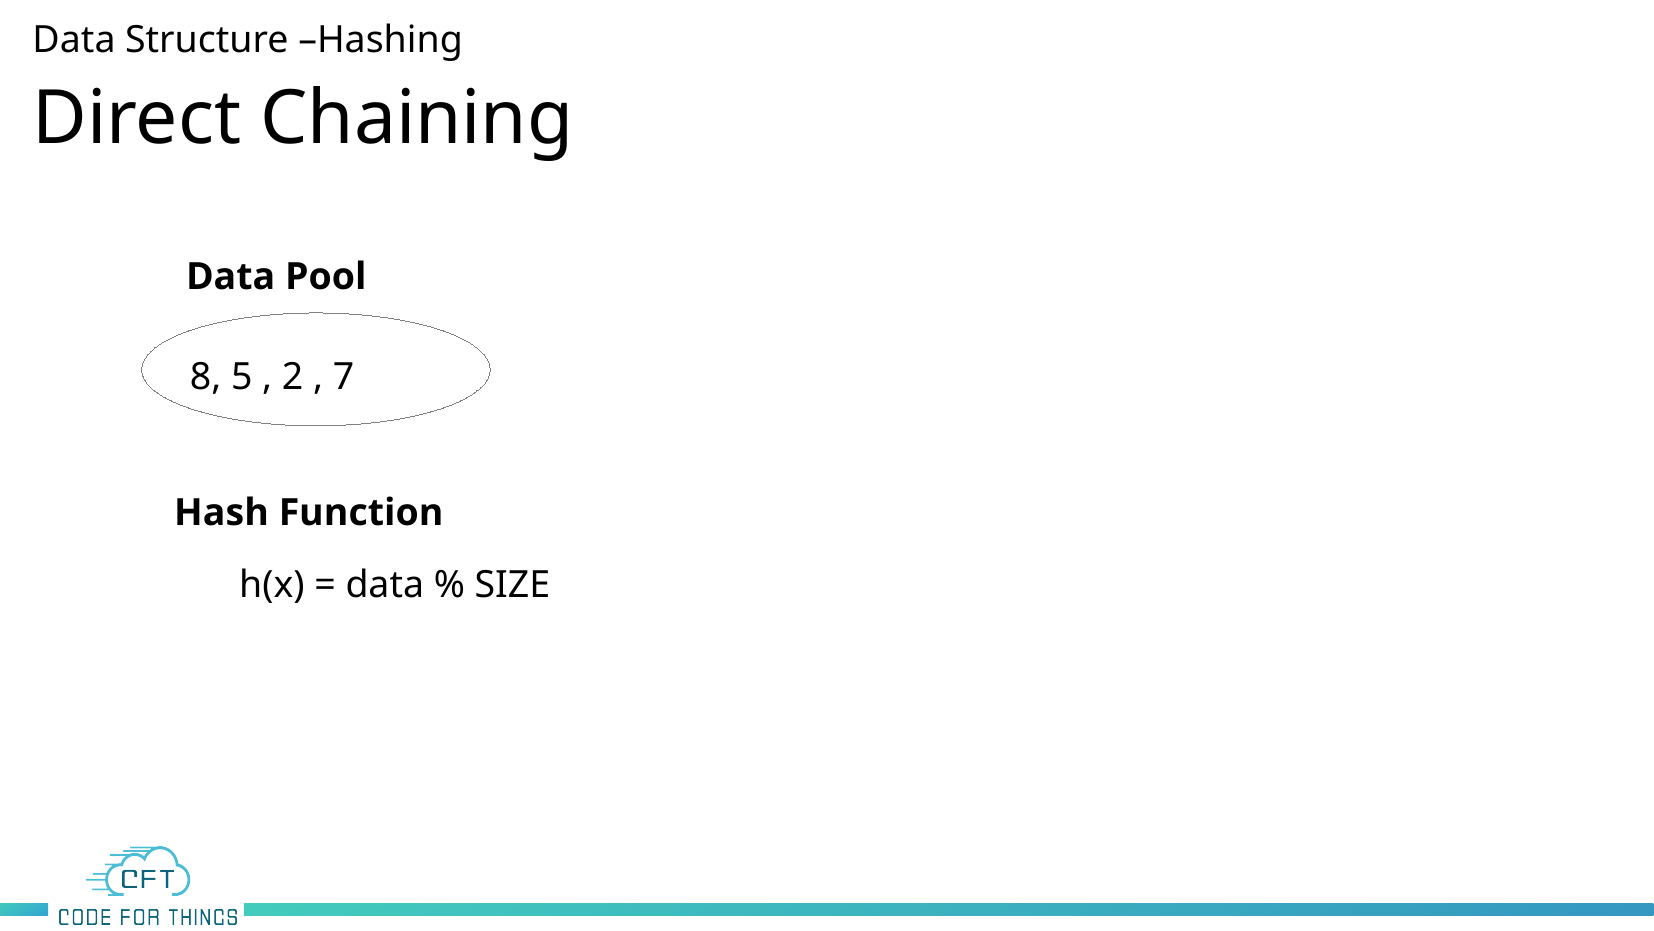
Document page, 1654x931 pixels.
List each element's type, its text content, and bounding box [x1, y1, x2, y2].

text_box Data Pool [135, 242, 420, 308]
text_box 8, 5 , 2 , 7 [129, 342, 532, 402]
text_box Hash Function [124, 478, 520, 537]
text_box [163, 312, 469, 342]
text_box h(x) = data % SIZE [188, 549, 626, 615]
title Data Structure –Hashing Direct Chaining [32, 12, 1184, 166]
text_box [173, 402, 459, 426]
picture [59, 846, 237, 925]
